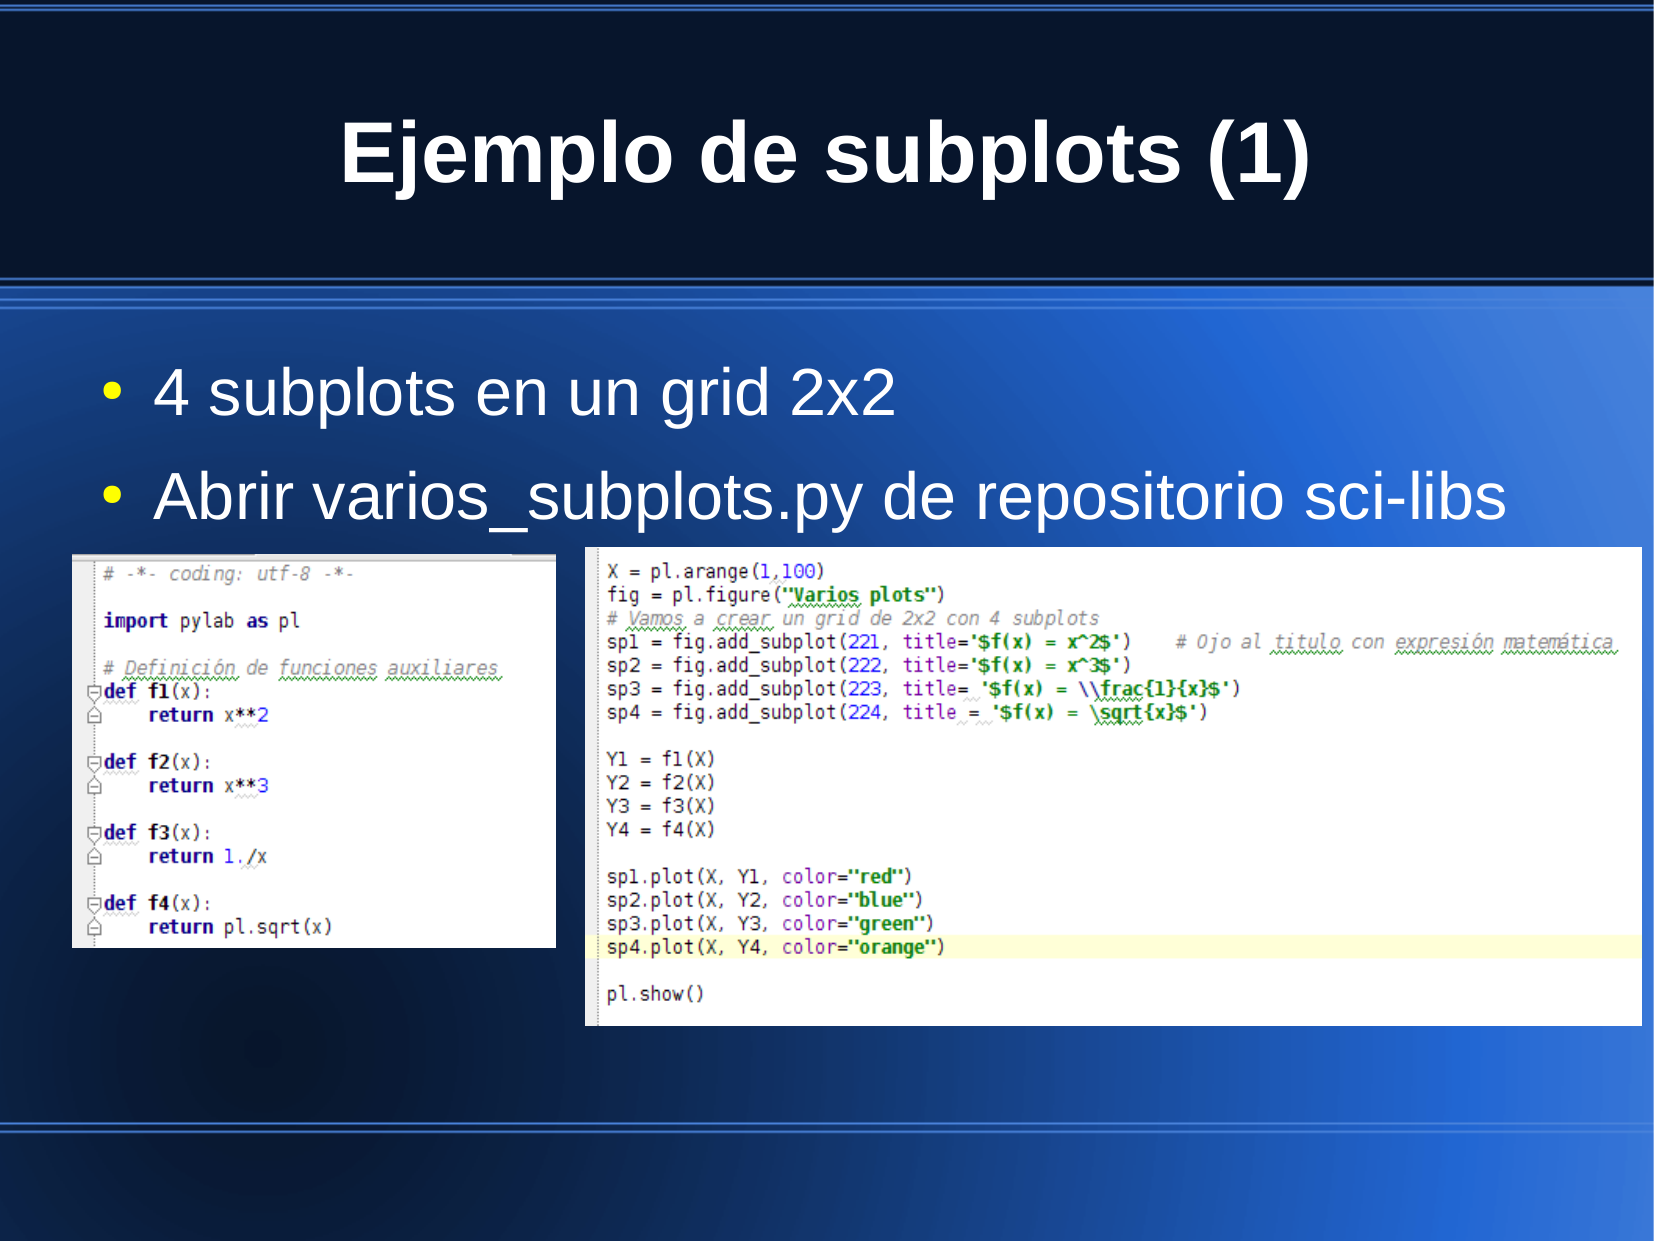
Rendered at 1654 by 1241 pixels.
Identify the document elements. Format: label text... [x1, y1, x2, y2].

list 4 subplots en un grid 2x2 Abrir varios_subplots.py de repositorio sci-libs [82, 355, 1571, 1075]
title Ejemplo de subplots (1) [82, 49, 1571, 257]
picture [0, 0, 1654, 1241]
